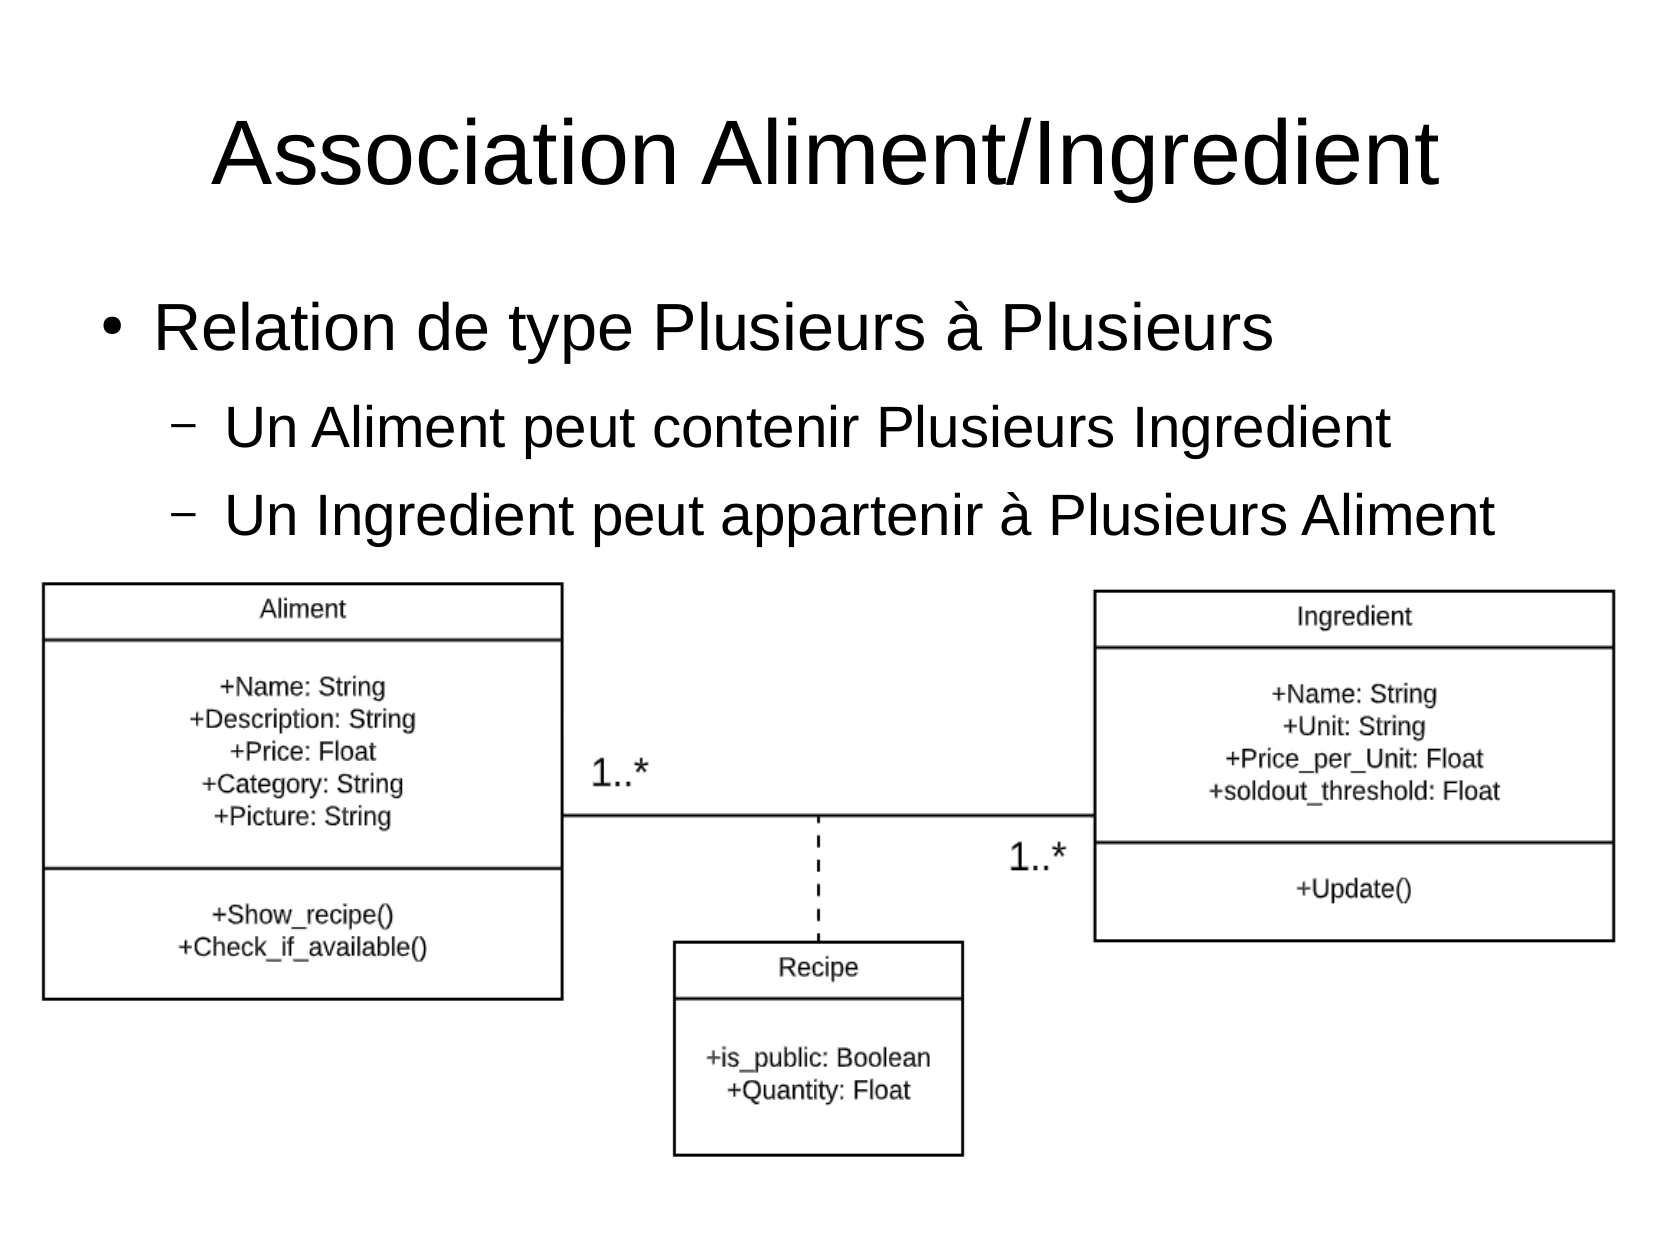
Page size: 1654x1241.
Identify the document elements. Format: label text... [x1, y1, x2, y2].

picture [35, 578, 1627, 1163]
list Relation de type Plusieurs à Plusieurs Un Aliment peut contenir Plusieurs Ingredient Un Ingredient peut appartenir à Plusieurs Aliment [82, 290, 1571, 578]
title Association Aliment/Ingredient [82, 49, 1571, 257]
